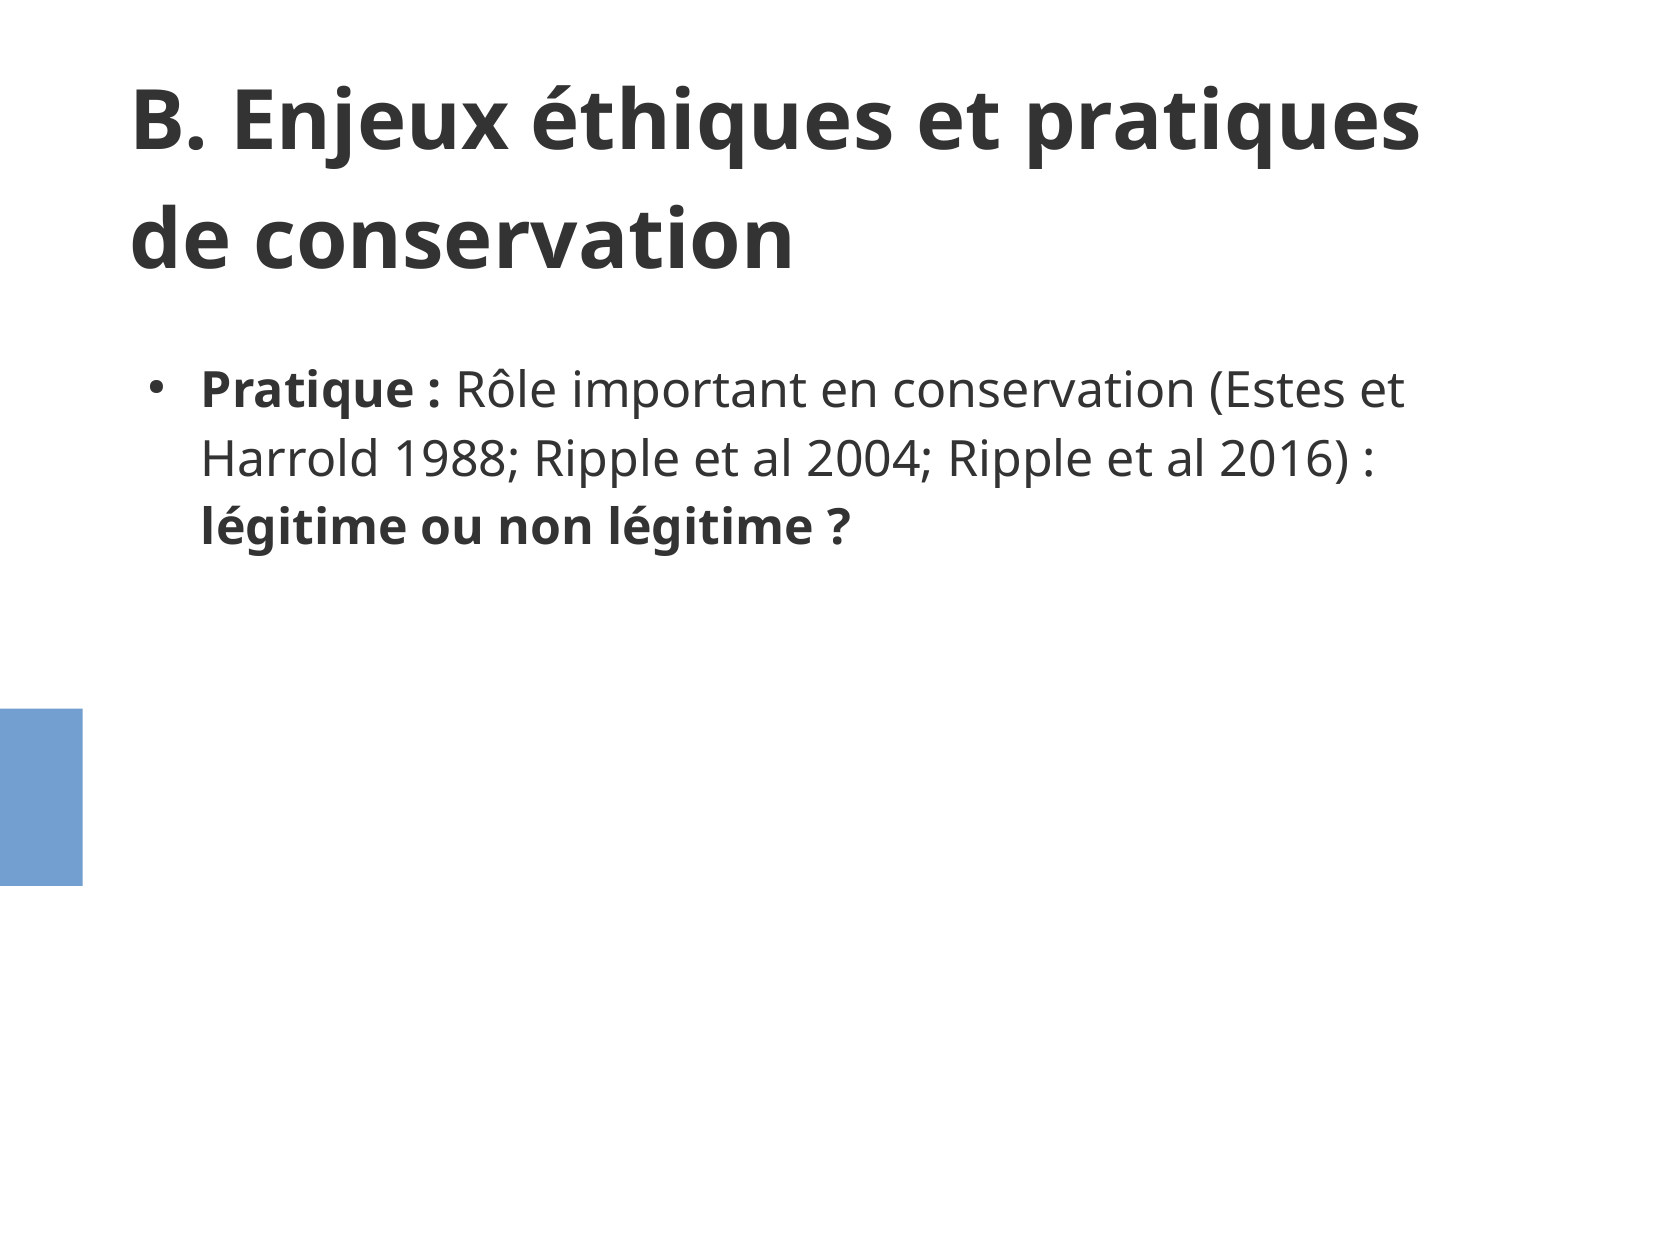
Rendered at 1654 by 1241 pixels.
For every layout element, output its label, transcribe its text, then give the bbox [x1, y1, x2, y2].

list Pratique : Rôle important en conservation (Estes et Harrold 1988; Ripple et al 2004; Ripple et al 2016) : légitime ou non légitime ? [129, 354, 1536, 1074]
title B. Enjeux éthiques et pratiques de conservation [129, 59, 1536, 296]
